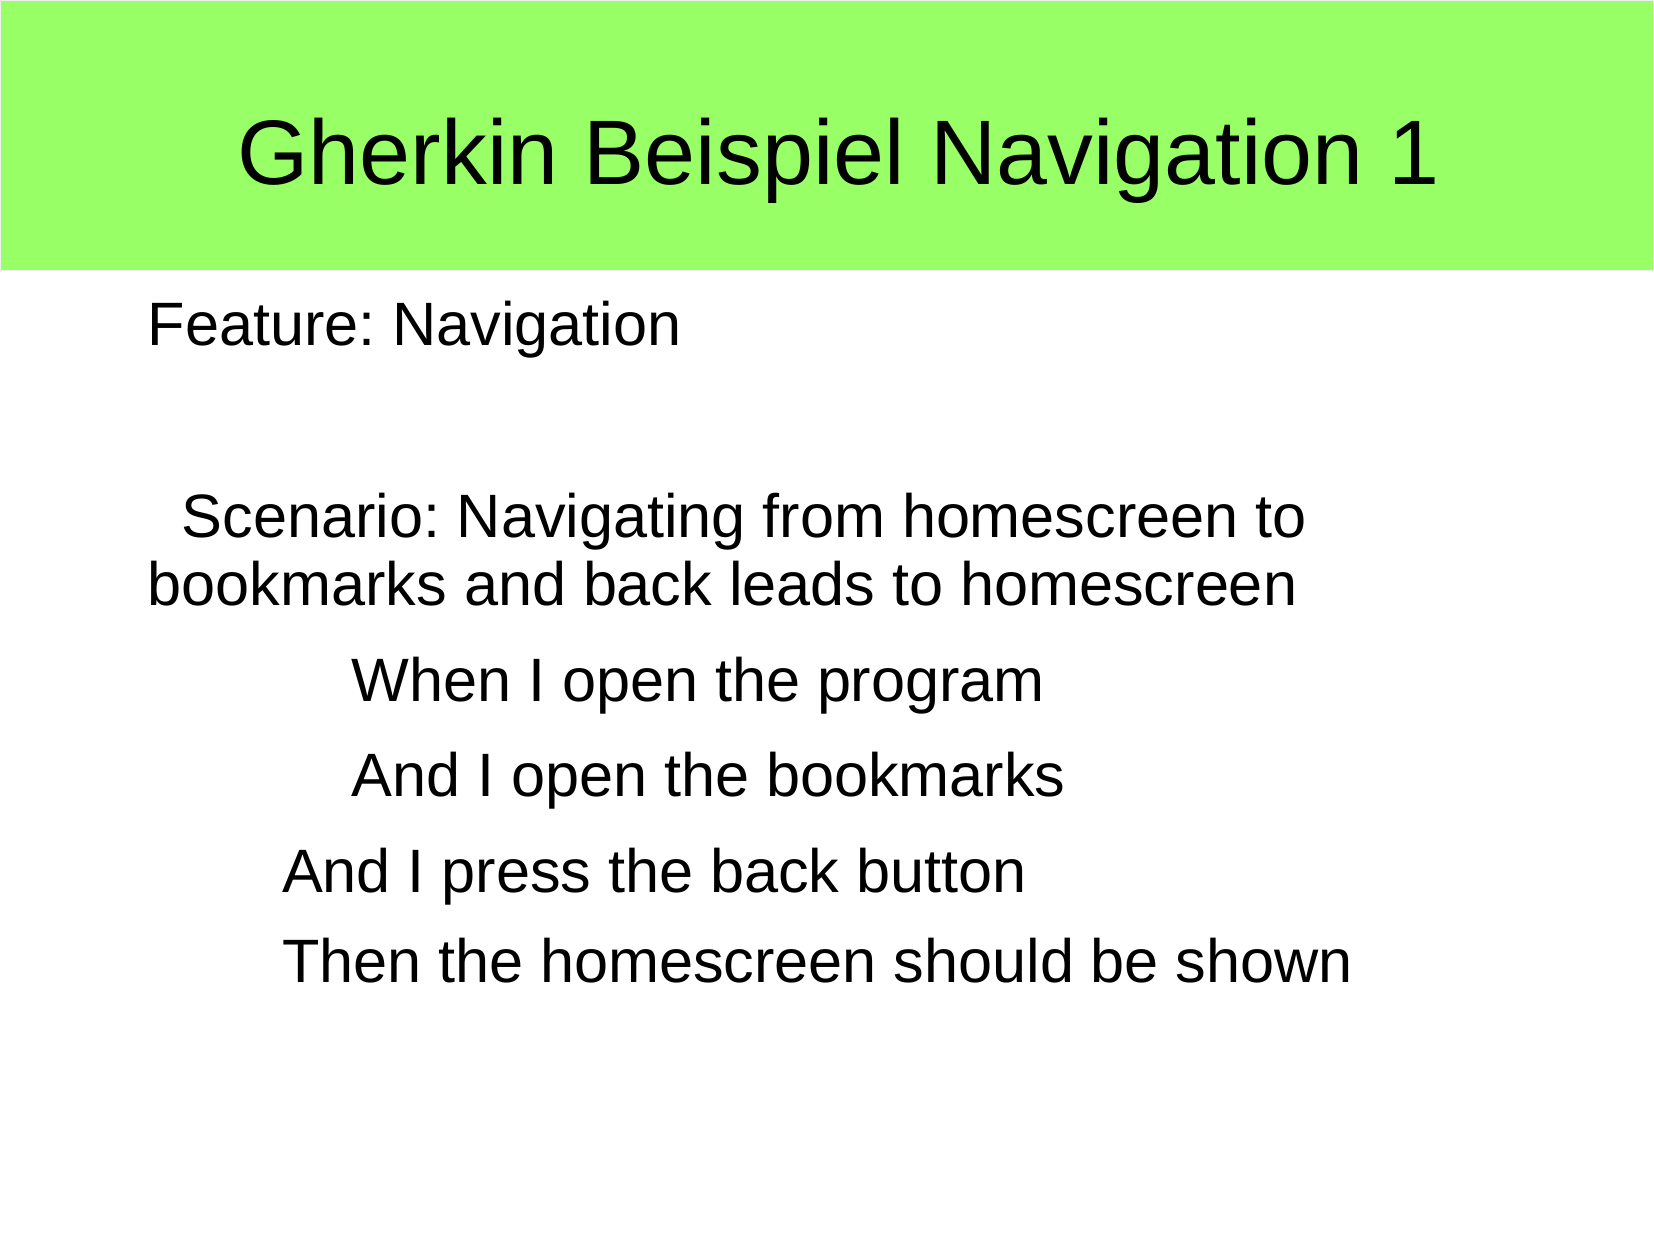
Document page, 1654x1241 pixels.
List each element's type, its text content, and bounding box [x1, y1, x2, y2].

title Gherkin Beispiel Navigation 1 [82, 49, 1571, 257]
list Feature: Navigation Scenario: Navigating from homescreen to bookmarks and back leads to homescreen When I open the program And I open the bookmarks And I press the back button Then the homescreen should be shown [82, 290, 1571, 1010]
